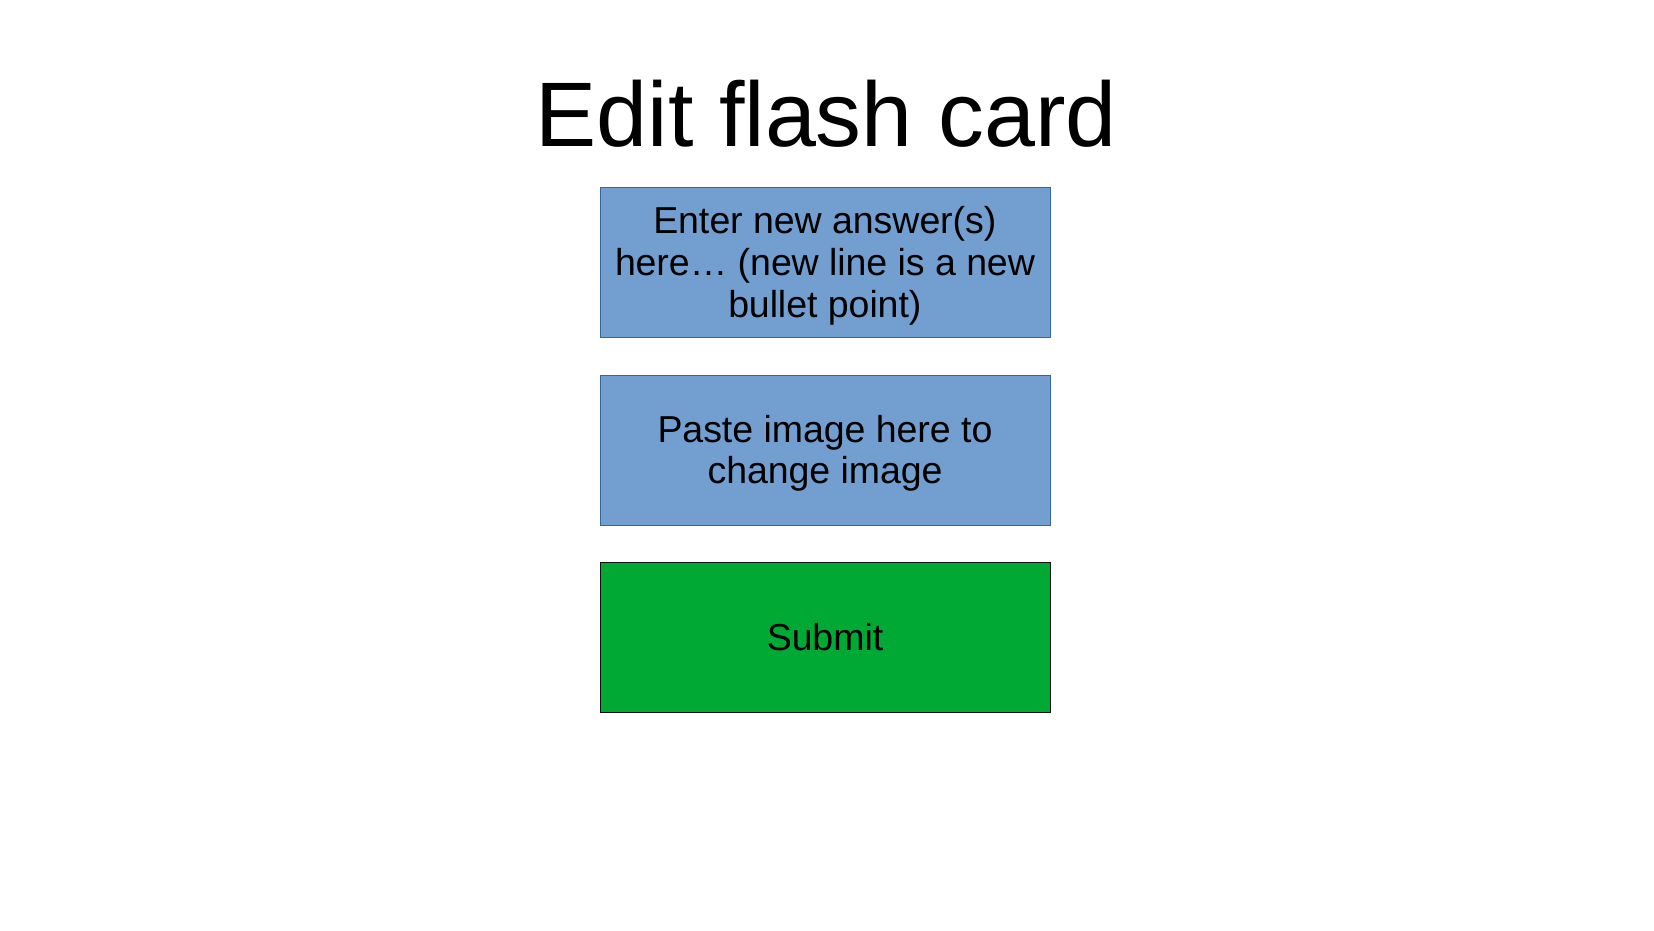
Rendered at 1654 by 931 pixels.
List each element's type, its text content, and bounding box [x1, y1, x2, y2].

text_box Enter new answer(s) here… (new line is a new bullet point) [600, 187, 1051, 338]
text_box Paste image here to change image [600, 375, 1051, 526]
text_box Submit [600, 562, 1051, 713]
title Edit flash card [82, 37, 1571, 193]
